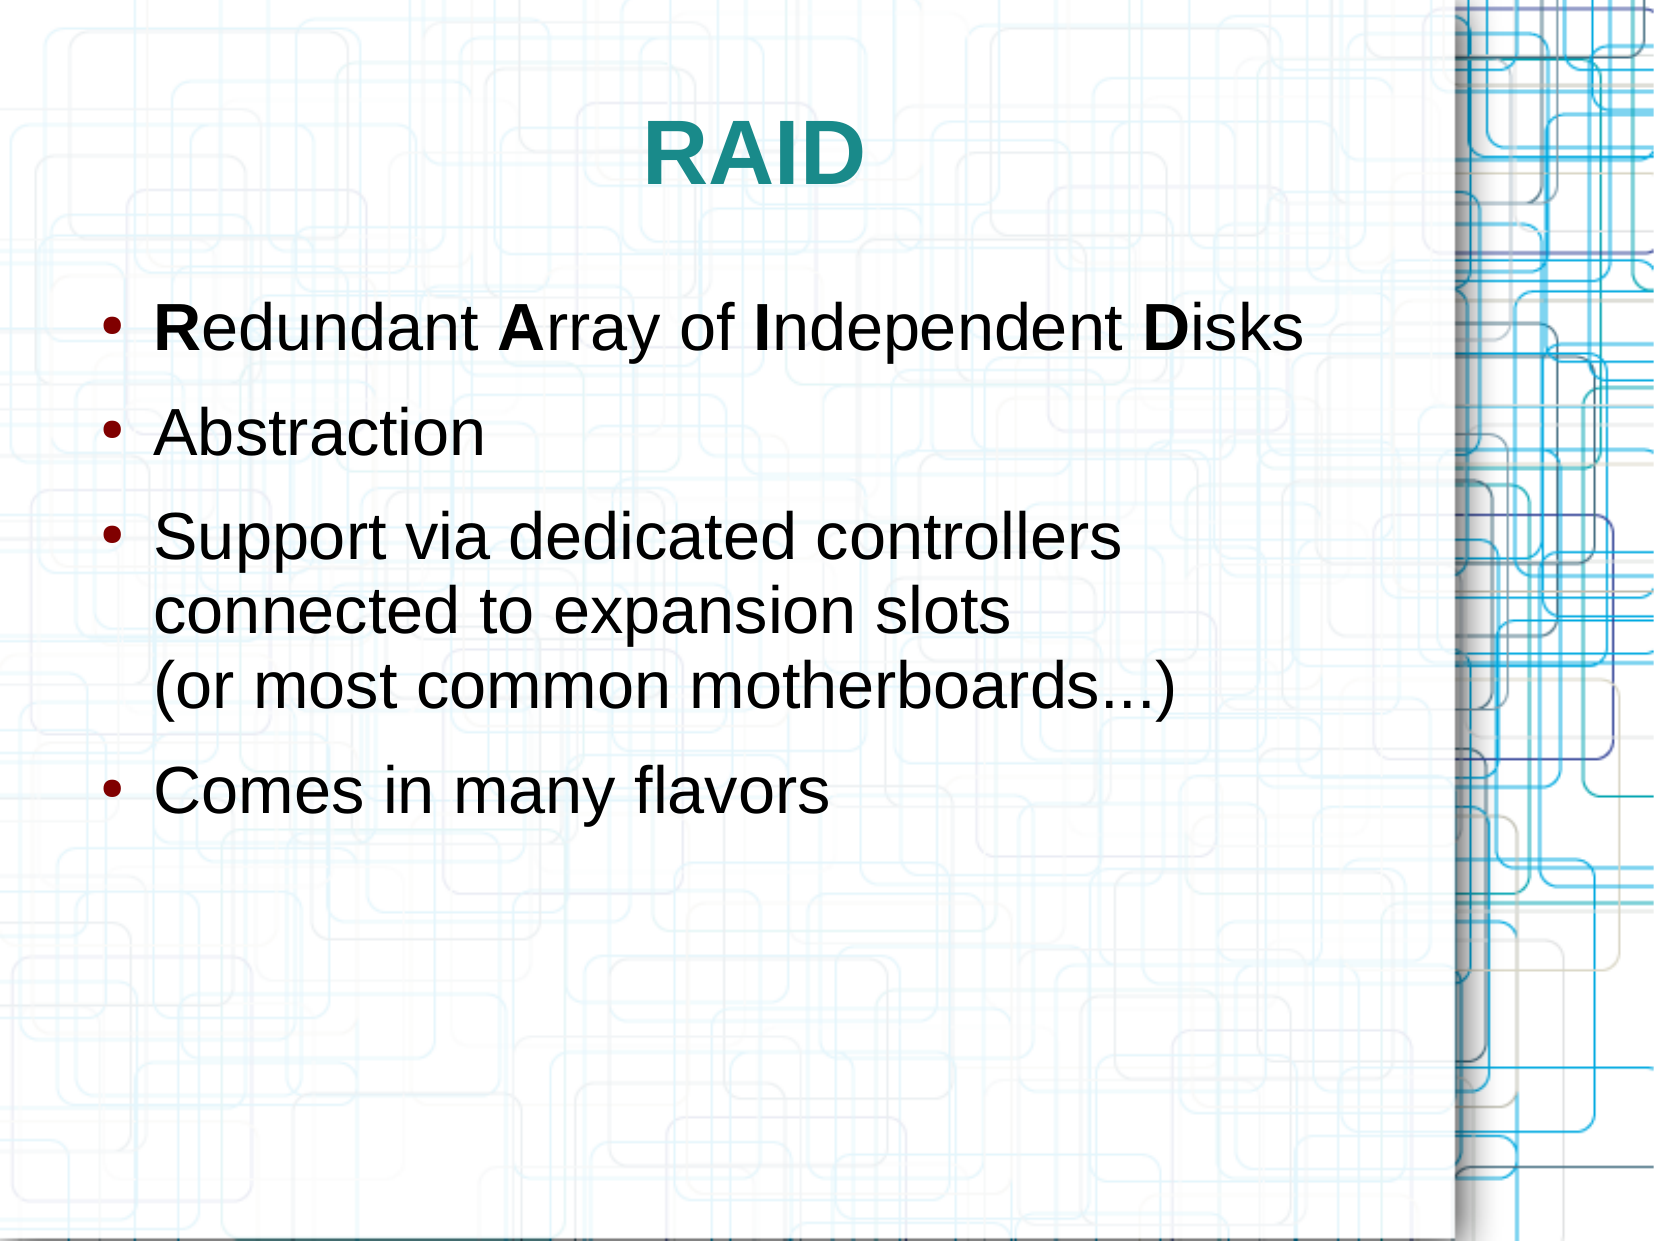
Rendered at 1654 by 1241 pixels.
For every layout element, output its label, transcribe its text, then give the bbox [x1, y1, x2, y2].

picture [0, 0, 1654, 1241]
list Redundant Array of Independent Disks Abstraction Support via dedicated controllers connected to expansion slots (or most common motherboards...) Comes in many flavors [82, 290, 1418, 1109]
title RAID [59, 49, 1418, 257]
